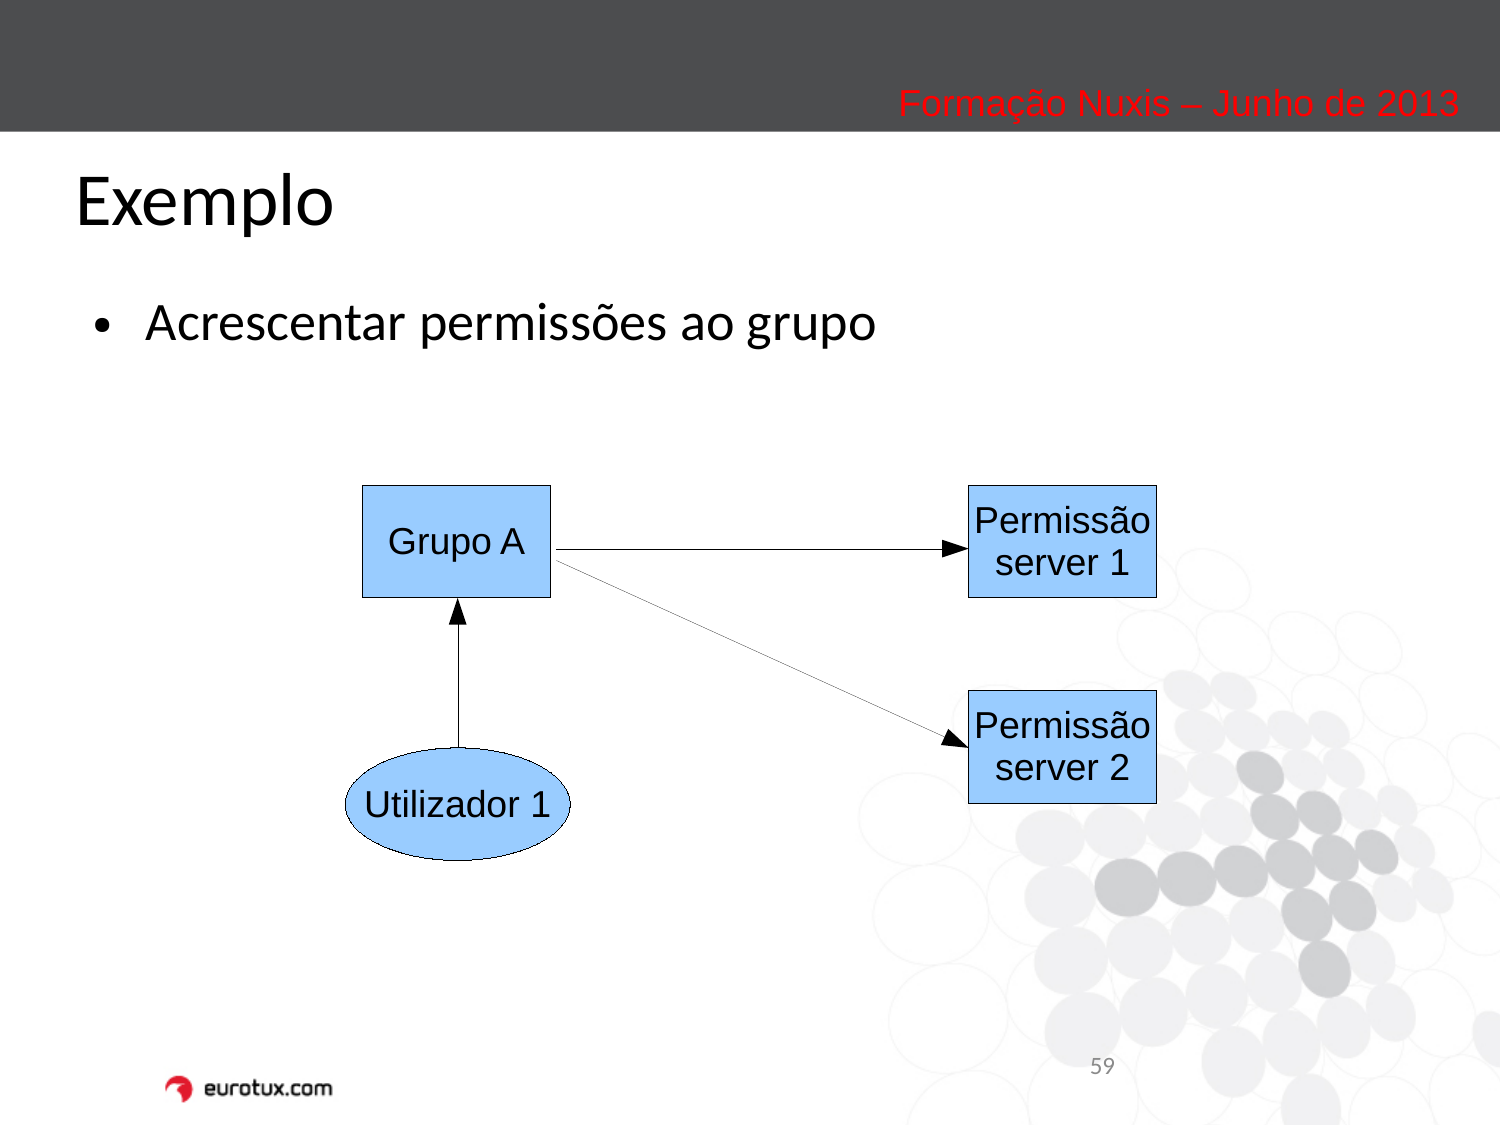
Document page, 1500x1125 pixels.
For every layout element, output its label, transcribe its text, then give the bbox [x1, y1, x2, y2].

text_box Permissão server 1 [968, 485, 1157, 598]
picture [0, 0, 1500, 1125]
title Exemplo [75, 112, 1425, 299]
text_box Utilizador 1 [345, 747, 571, 861]
text_box Permissão server 2 [968, 690, 1157, 804]
list Acrescentar permissões ao grupo [75, 299, 1425, 953]
text_box Grupo A [362, 485, 551, 598]
